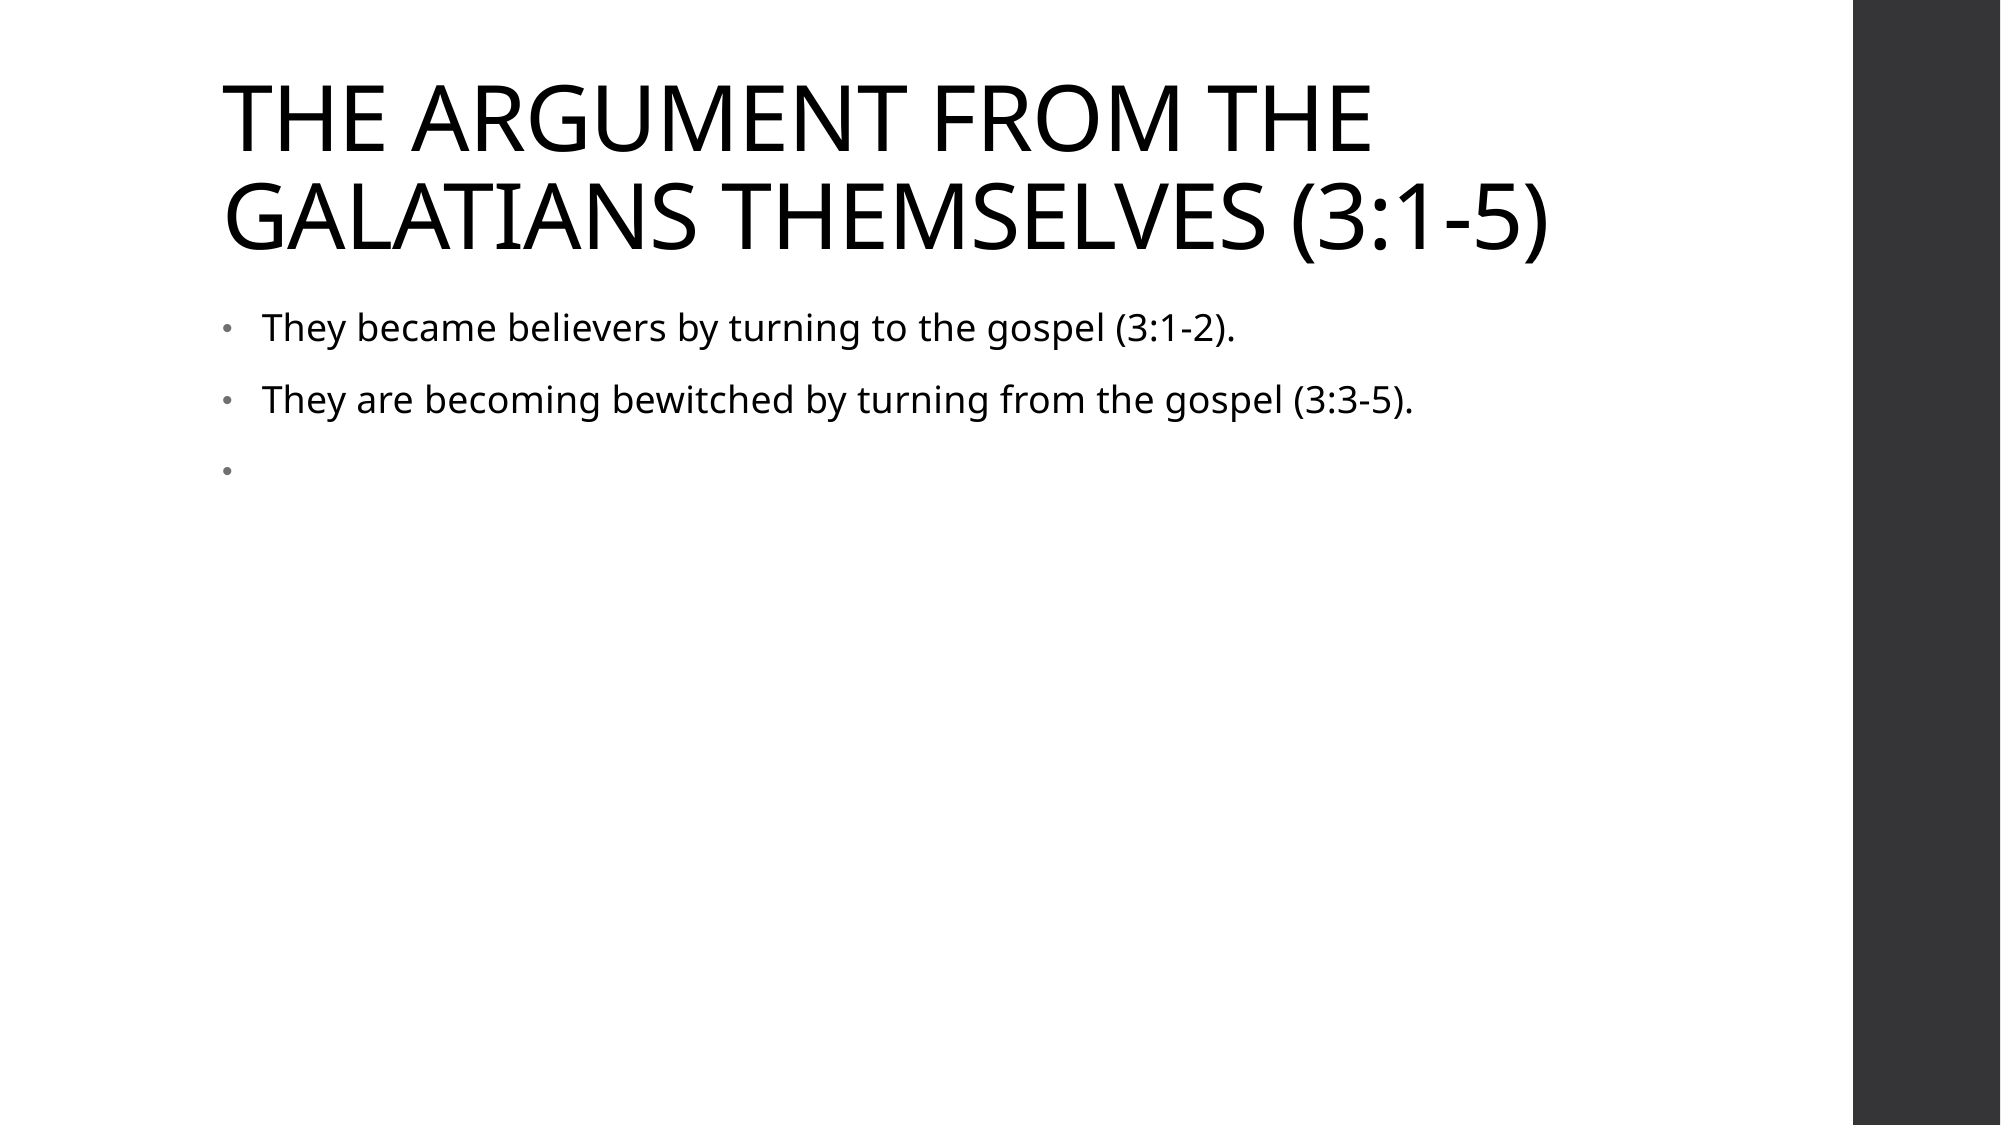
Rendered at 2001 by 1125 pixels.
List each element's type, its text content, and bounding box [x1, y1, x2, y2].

list They became believers by turning to the gospel (3:1-2). They are becoming bewitched by turning from the gospel (3:3-5). [206, 299, 1617, 1014]
title THE ARGUMENT FROM THE GALATIANS THEMSELVES (3:1-5) [206, 60, 1797, 278]
